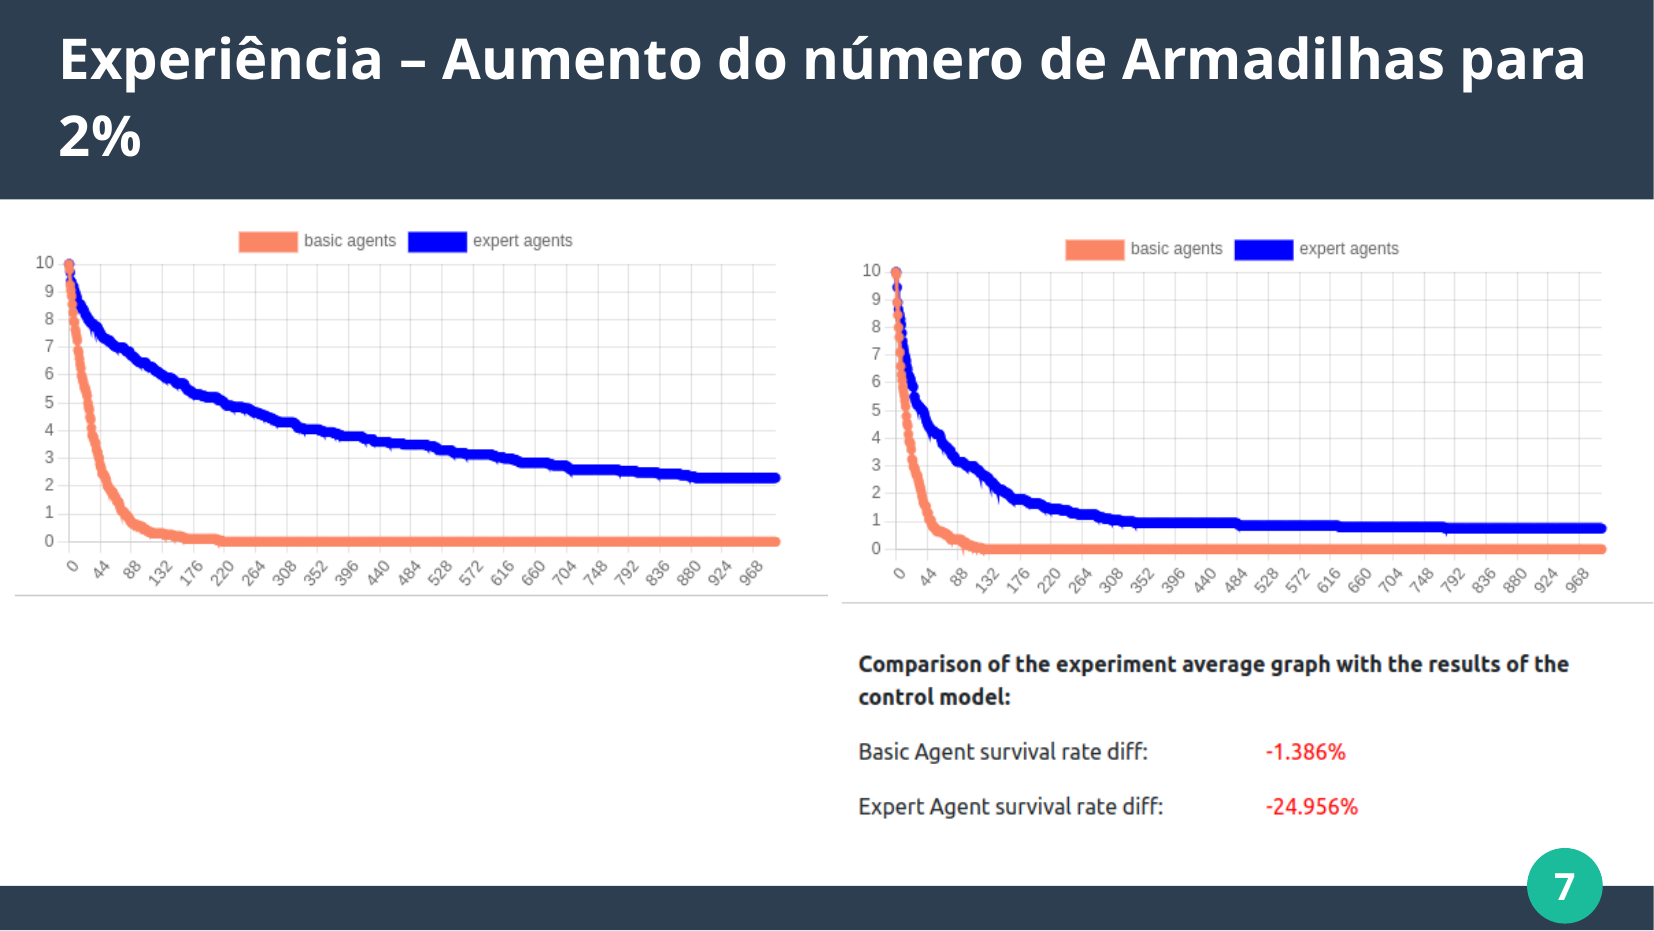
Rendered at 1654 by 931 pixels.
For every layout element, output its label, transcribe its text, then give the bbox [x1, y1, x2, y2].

picture [0, 219, 1654, 827]
title Experiência – Aumento do número de Armadilhas para 2% [58, 36, 1595, 155]
